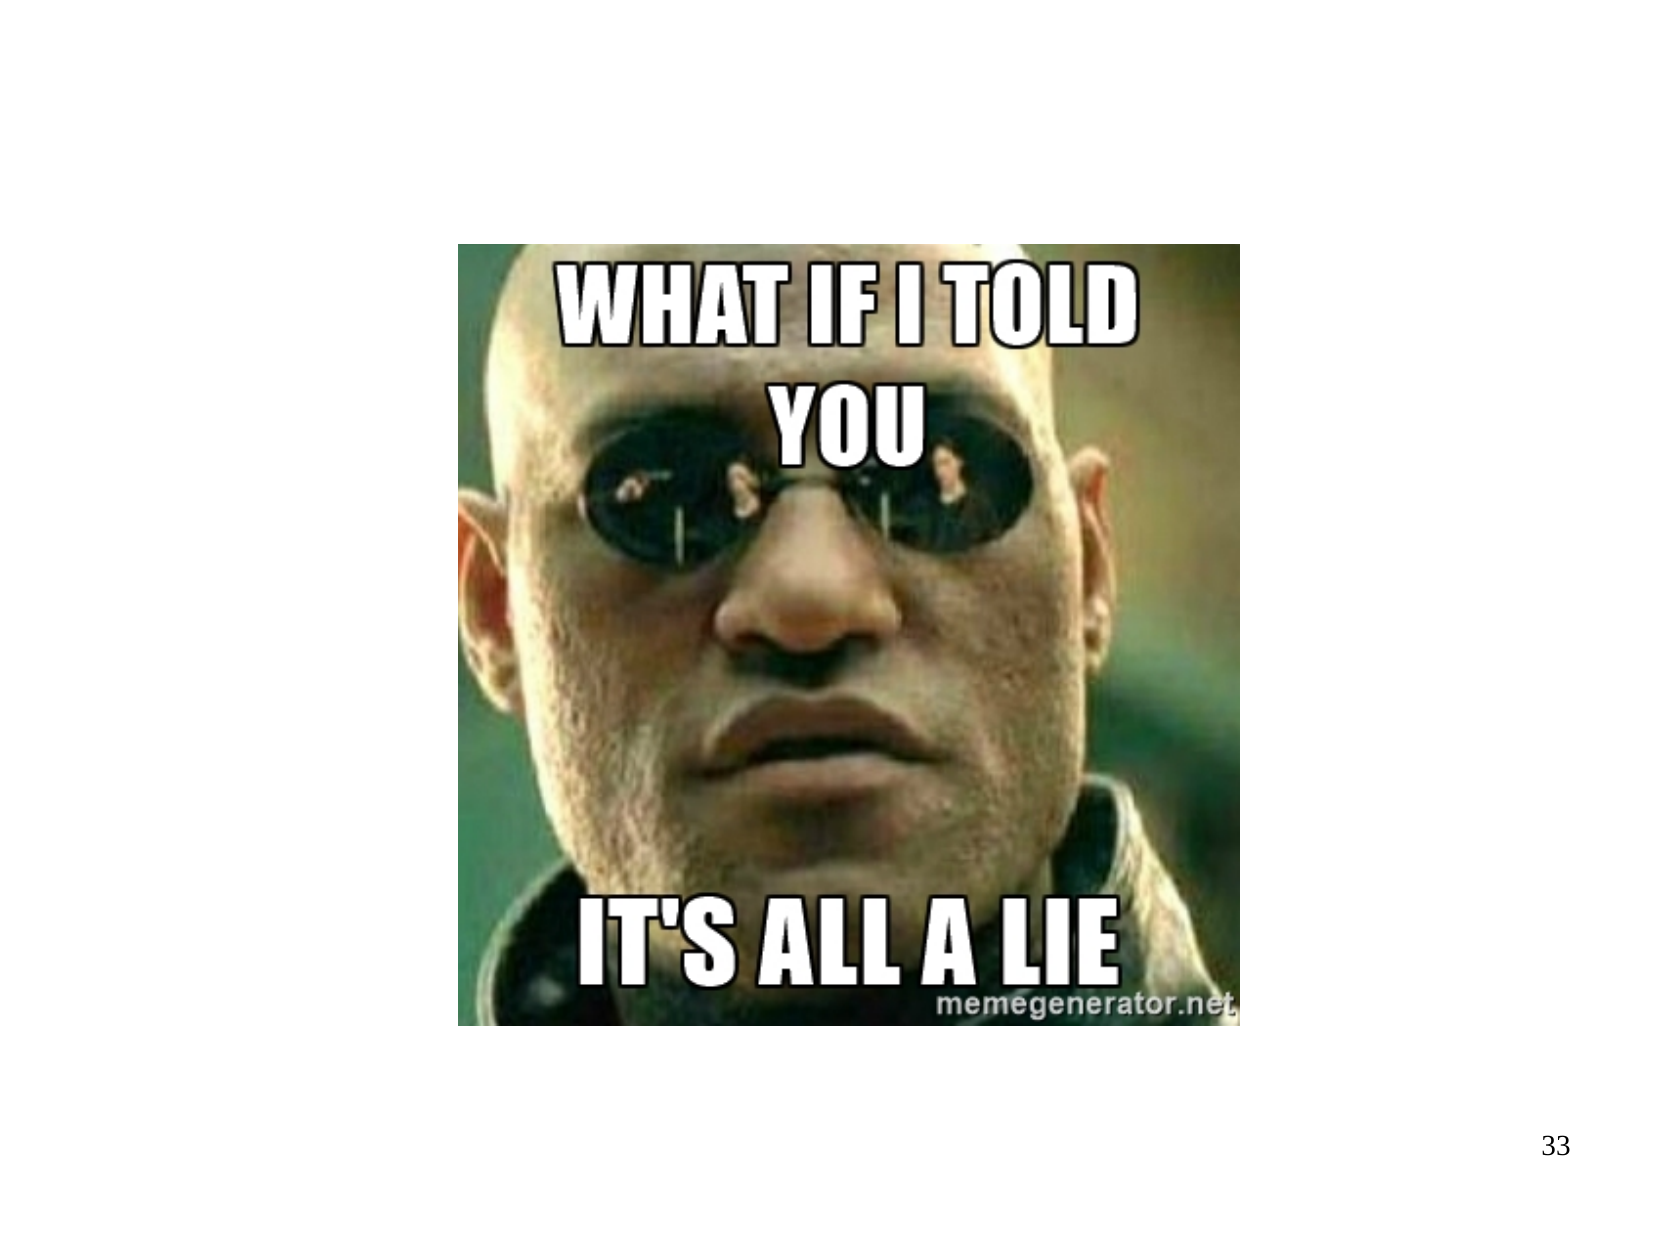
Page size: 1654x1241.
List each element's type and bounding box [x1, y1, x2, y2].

picture [458, 244, 1240, 1026]
